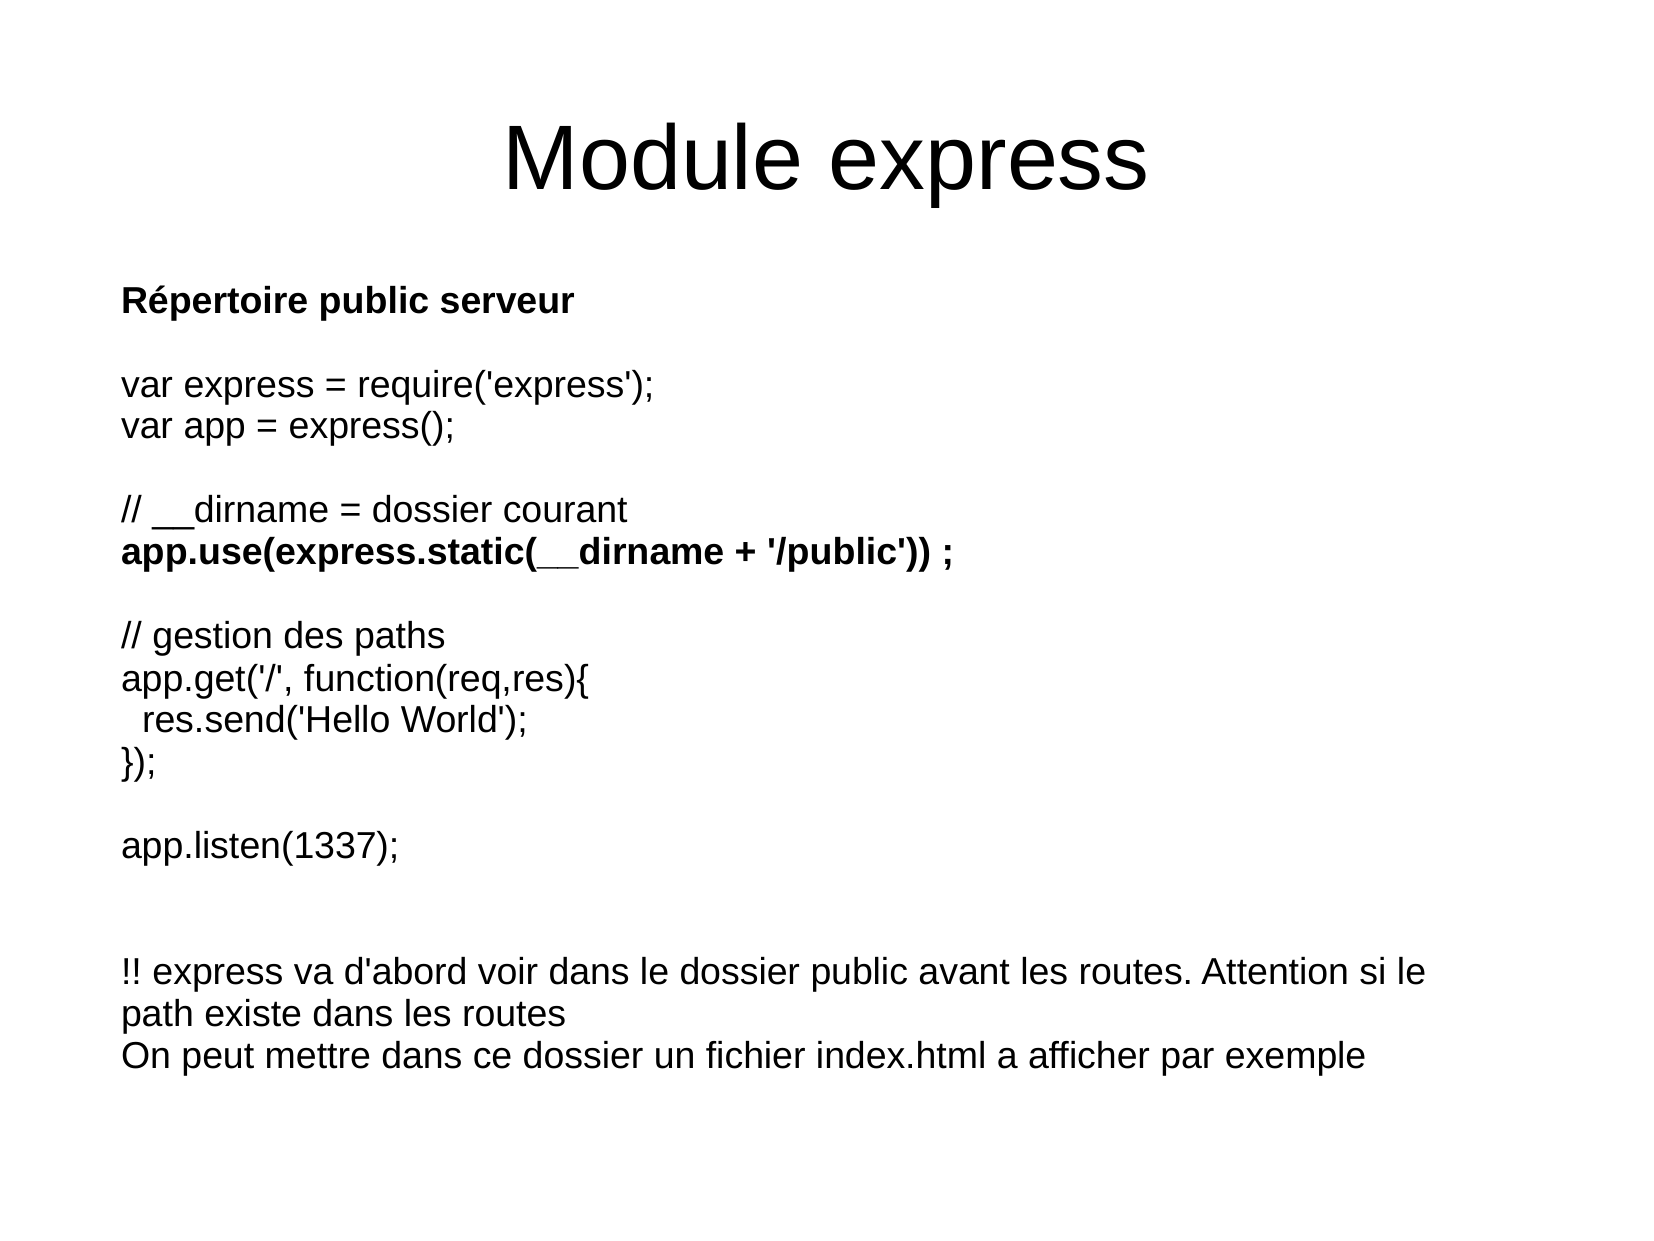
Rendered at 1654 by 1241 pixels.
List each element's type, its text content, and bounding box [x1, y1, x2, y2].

text_box Répertoire public serveur var express = require('express'); var app = express(); // __dirname = dossier courant app.use(express.static(__dirname + '/public')) ; // gestion des paths app.get('/', function(req,res){ res.send('Hello World'); }); app.listen(1337); !! express va d'abord voir dans le dossier public avant les routes. Attention si le path existe dans les routes On peut mettre dans ce dossier un fichier index.html a afficher par exemple [106, 271, 1524, 1241]
title Module express [82, 49, 1571, 257]
